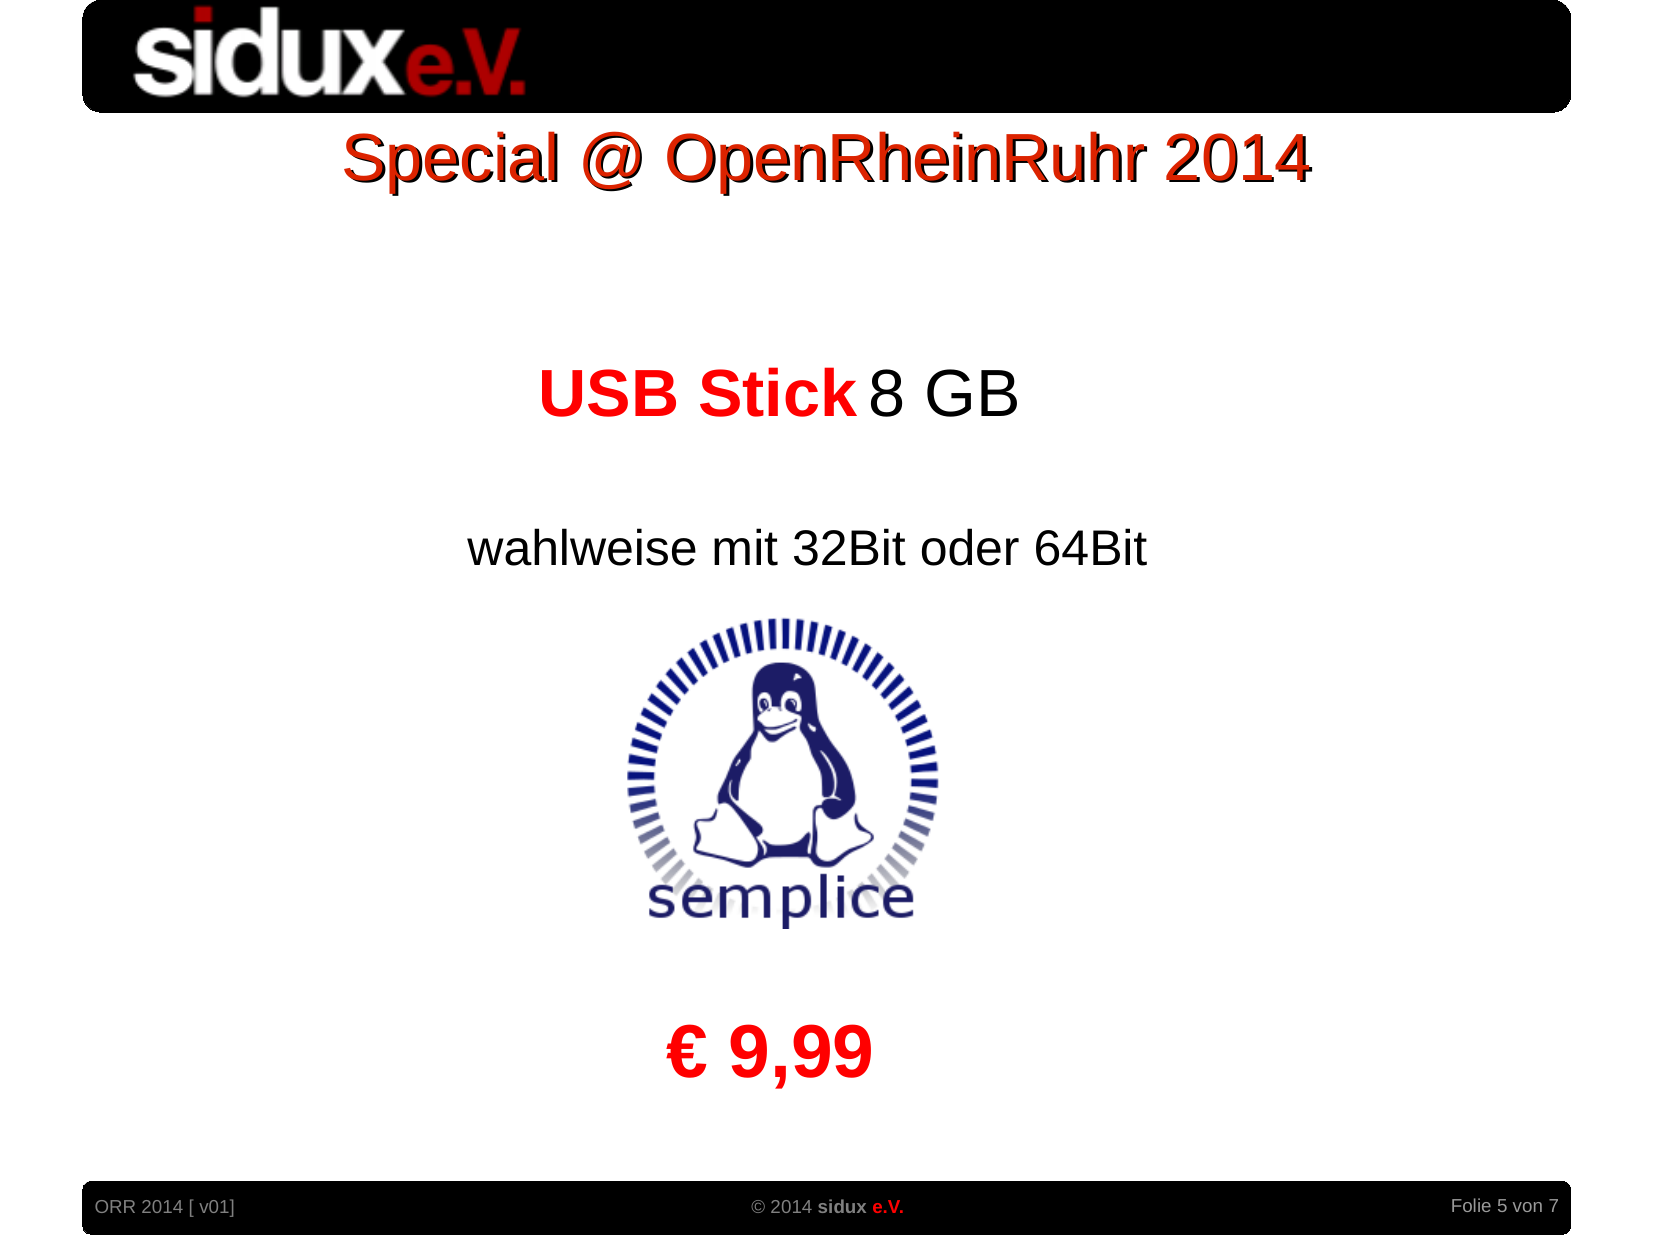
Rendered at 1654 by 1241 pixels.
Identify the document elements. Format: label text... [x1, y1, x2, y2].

picture [113, 0, 532, 110]
text_box USB Stick 8 GB wahlweise mit 32Bit oder 64Bit € 9,99 [82, 224, 1571, 1170]
picture [626, 616, 940, 929]
text_box Special @ OpenRheinRuhr 2014 [82, 112, 1571, 213]
